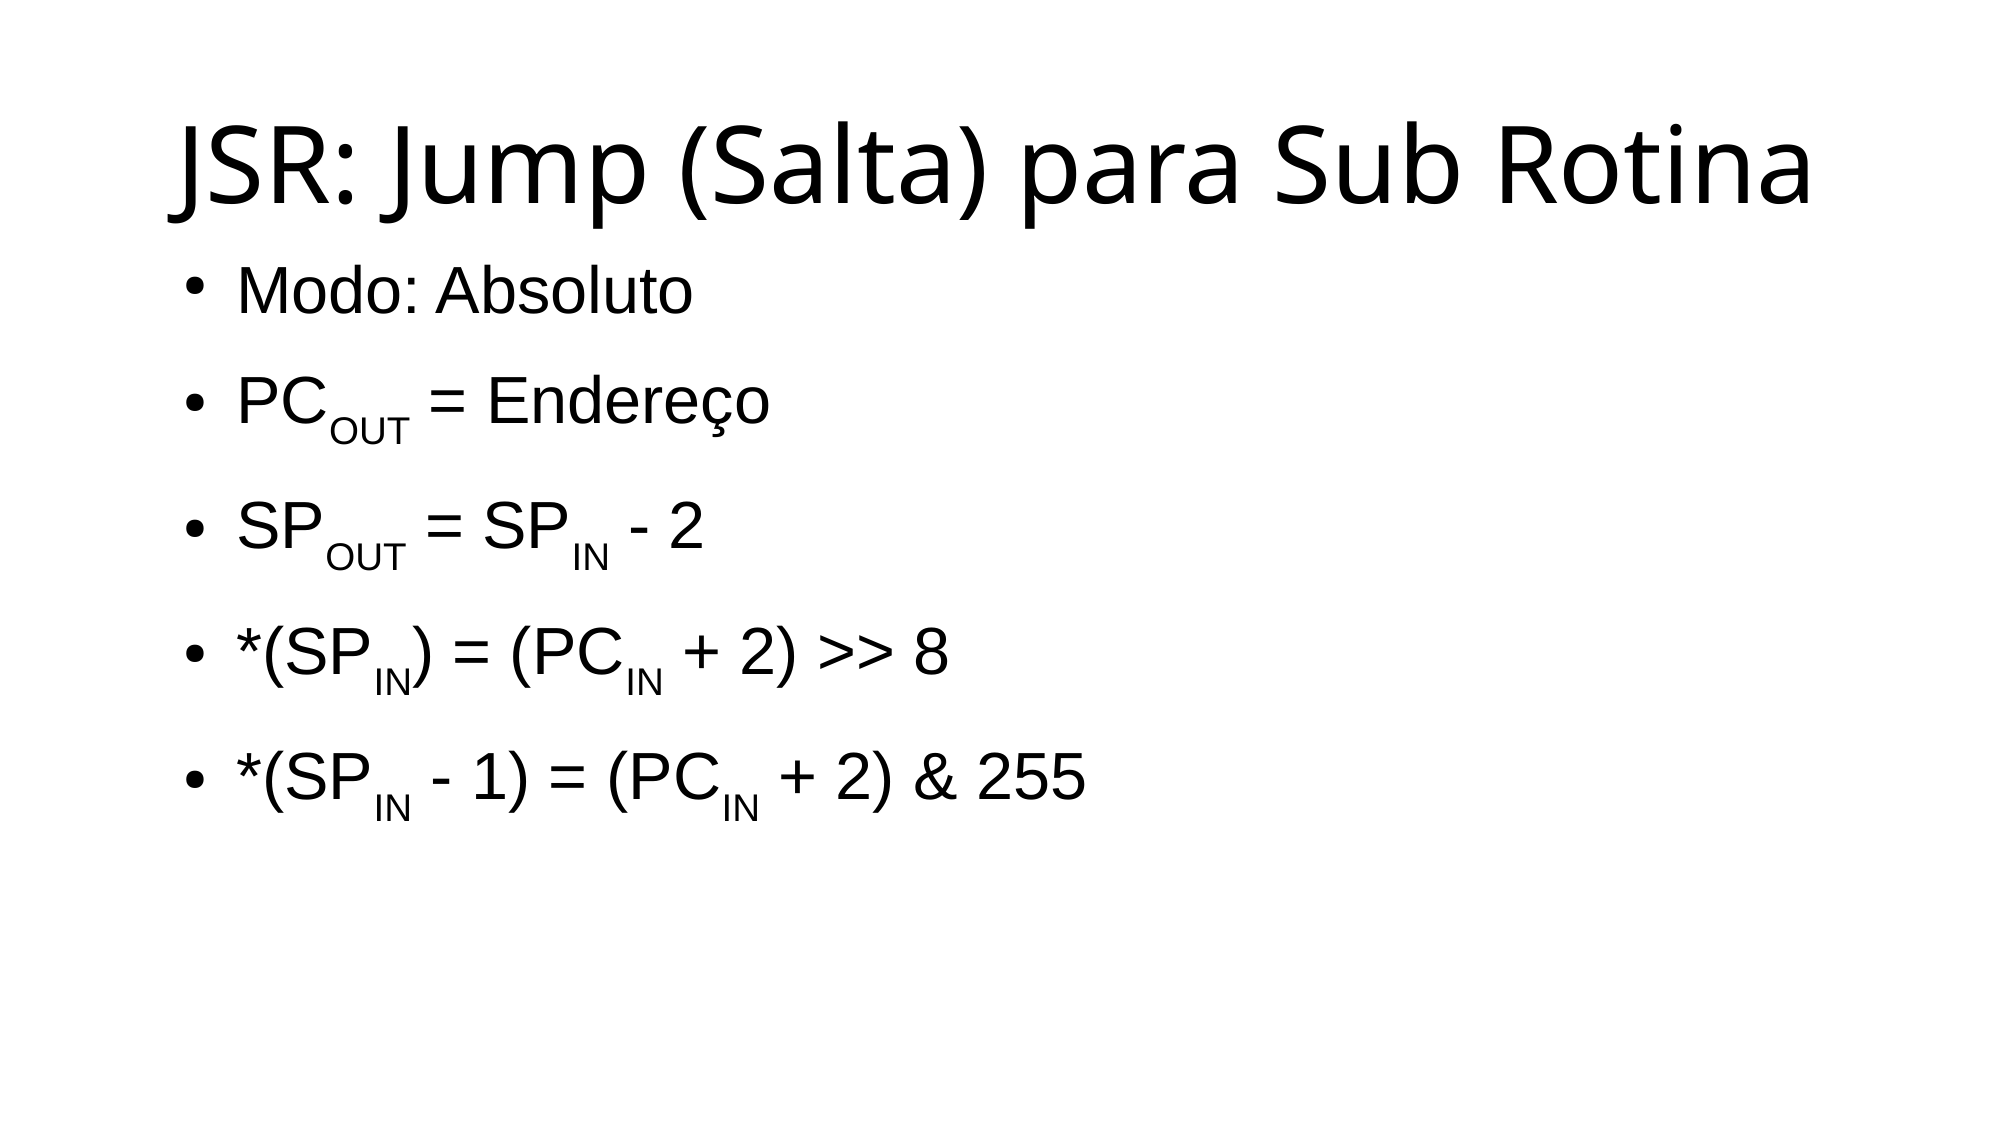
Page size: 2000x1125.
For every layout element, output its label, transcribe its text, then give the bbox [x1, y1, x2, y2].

list Modo: Absoluto PCOUT = Endereço SPOUT = SPIN - 2 *(SPIN) = (PCIN + 2) >> 8 *(SPIN - 1) = (PCIN + 2) & 255 [150, 278, 1876, 1066]
title JSR: Jump (Salta) para Sub Rotina [30, 59, 1966, 278]
